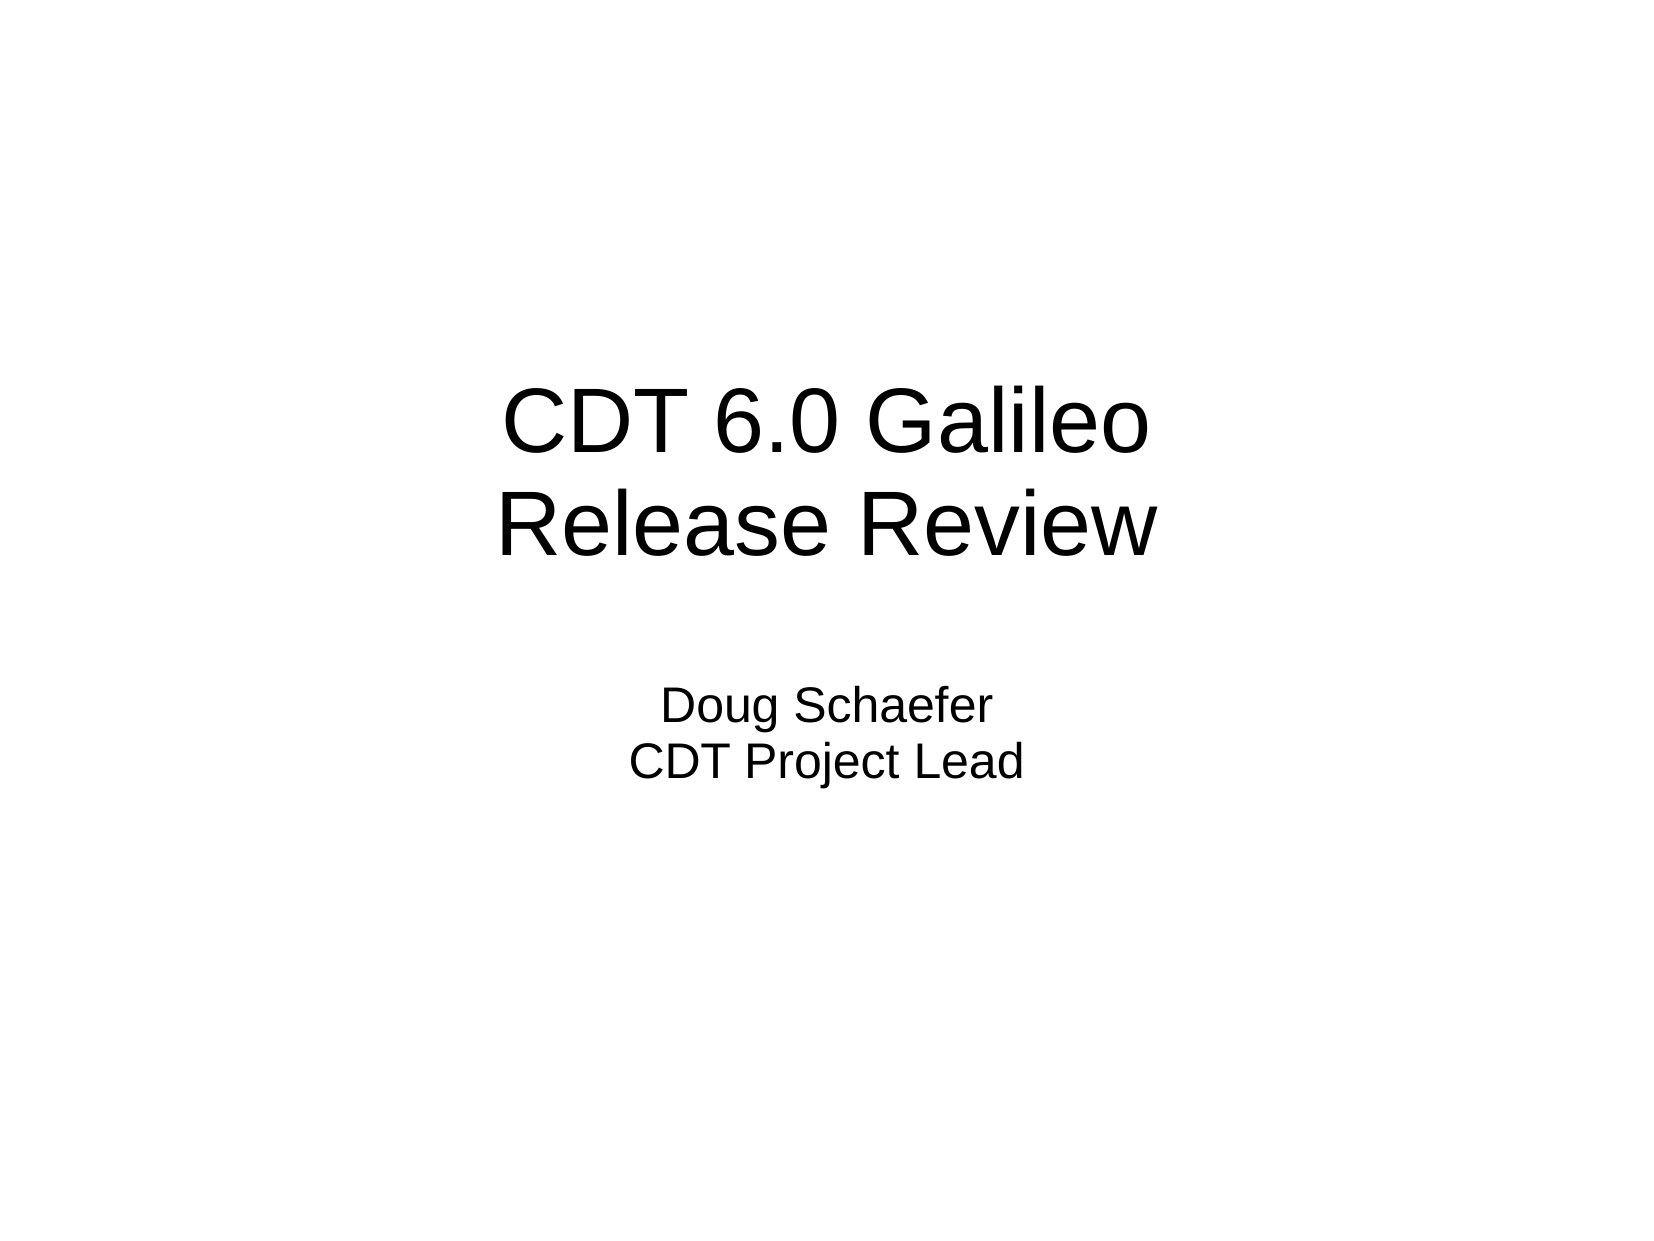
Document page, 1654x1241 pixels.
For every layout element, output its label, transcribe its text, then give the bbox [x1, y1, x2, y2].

title CDT 6.0 Galileo Release Review Doug Schaefer CDT Project Lead [82, 56, 1571, 1102]
